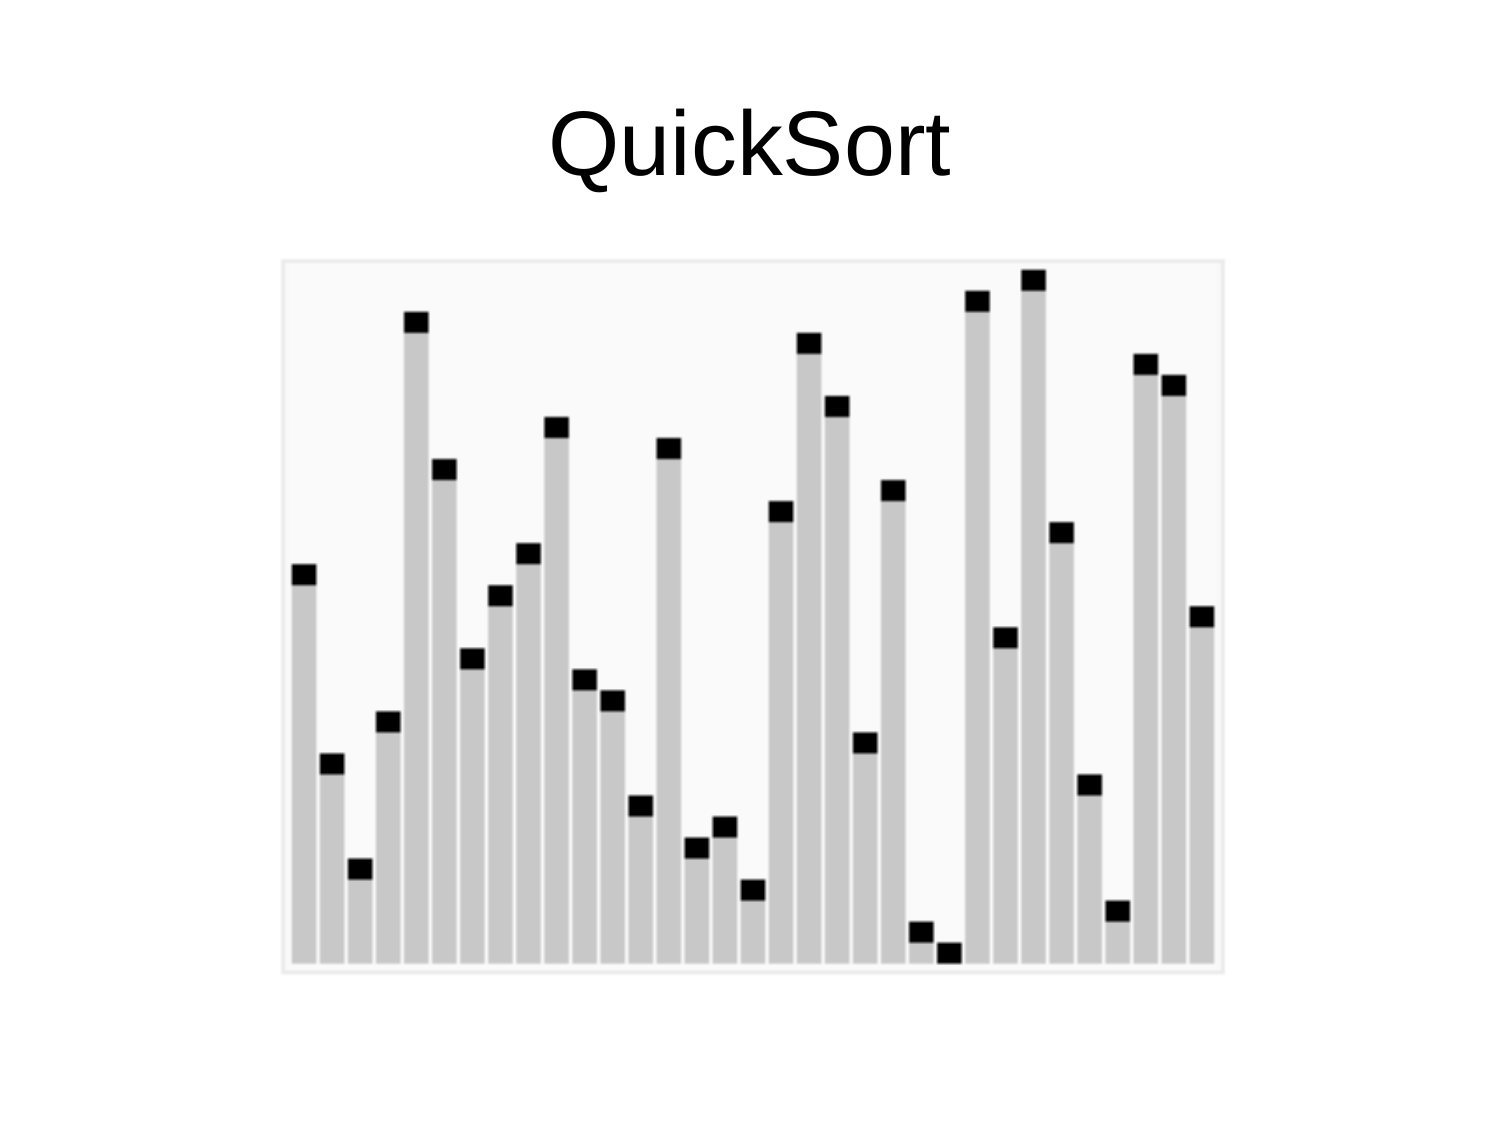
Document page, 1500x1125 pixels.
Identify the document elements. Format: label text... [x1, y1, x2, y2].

title QuickSort [75, 45, 1426, 233]
picture [265, 243, 1247, 993]
